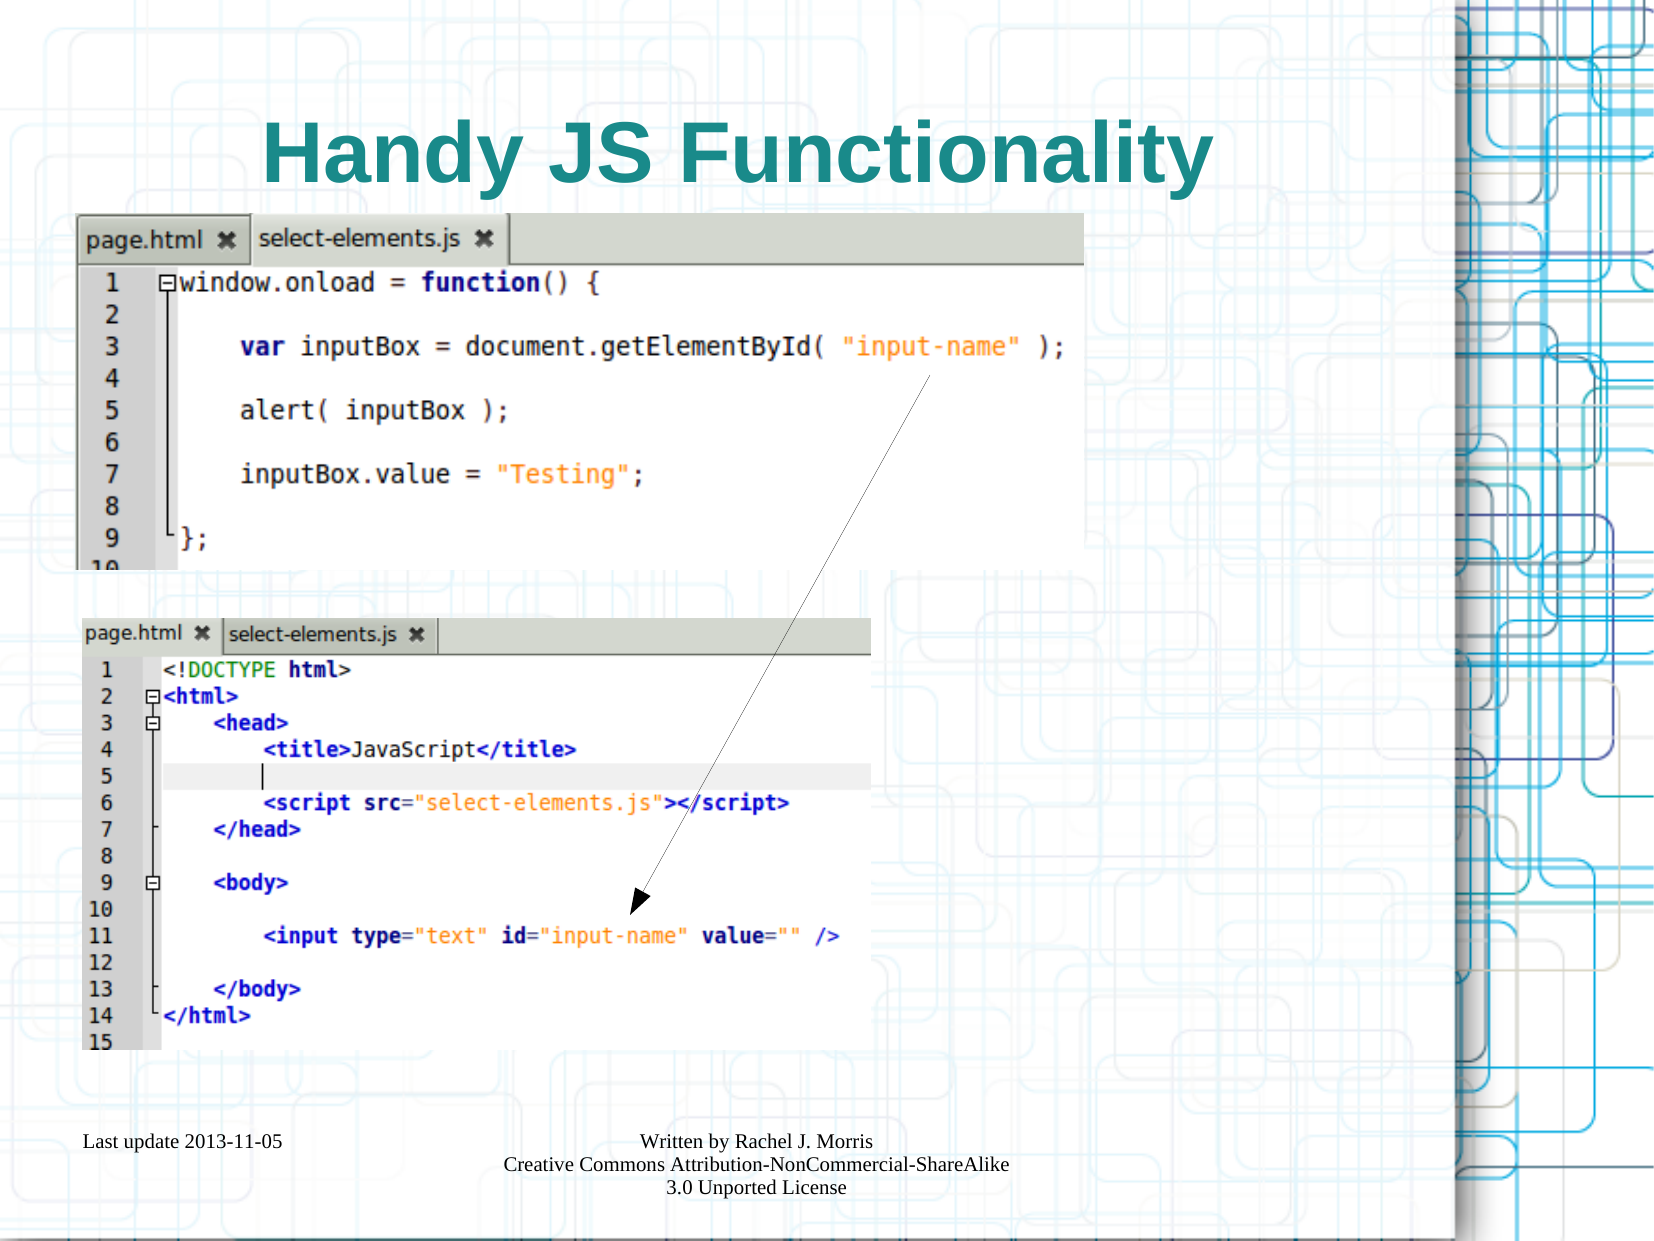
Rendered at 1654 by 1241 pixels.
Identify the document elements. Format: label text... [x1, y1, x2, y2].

title Handy JS Functionality [59, 49, 1418, 257]
picture [0, 0, 1654, 1241]
